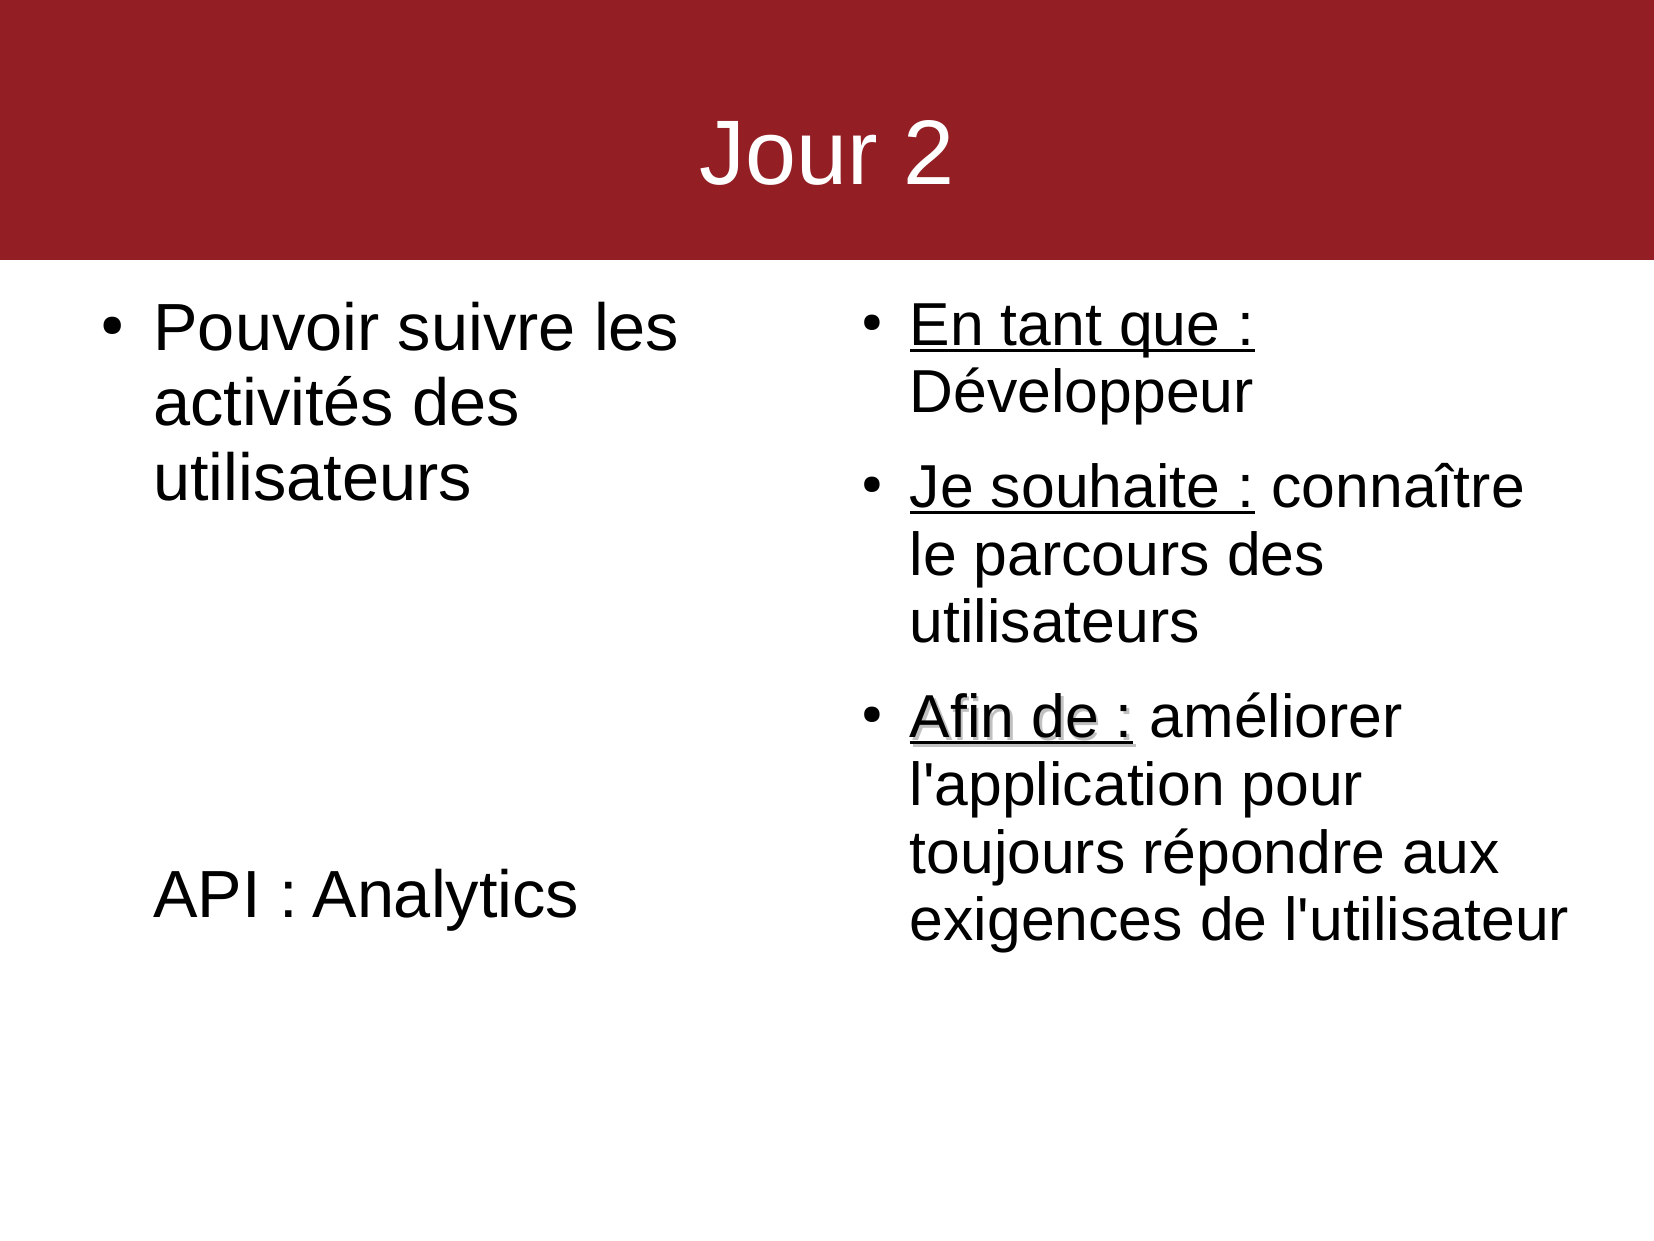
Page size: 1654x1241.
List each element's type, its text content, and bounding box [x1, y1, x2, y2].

title Jour 2 [82, 49, 1571, 257]
list En tant que : Développeur Je souhaite : connaître le parcours des utilisateurs Afin de : améliorer l'application pour toujours répondre aux exigences de l'utilisateur [845, 290, 1572, 1010]
list Pouvoir suivre les activités des utilisateurs API : Analytics [82, 290, 809, 1010]
text_box [0, 0, 1654, 260]
